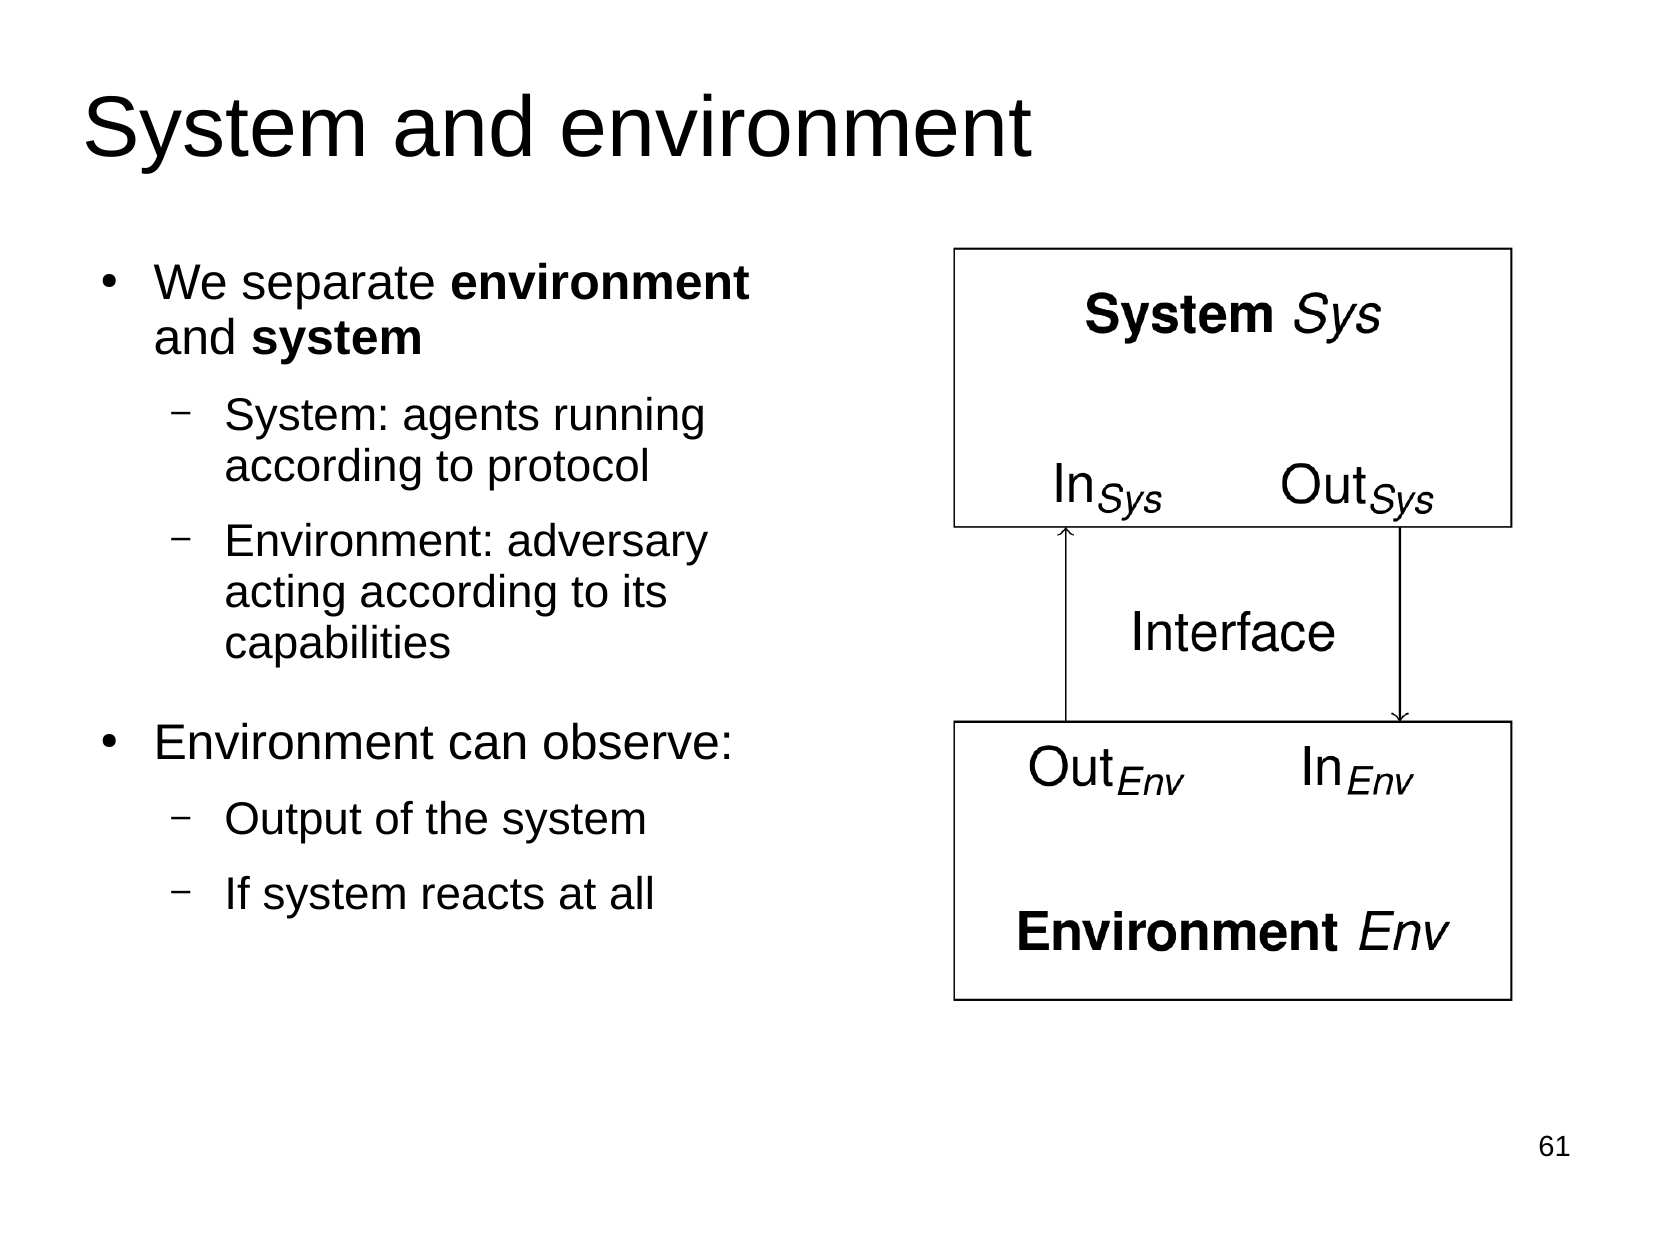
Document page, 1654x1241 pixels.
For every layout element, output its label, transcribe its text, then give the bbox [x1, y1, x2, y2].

list We separate environment and system System: agents running according to protocol Environment: adversary acting according to its capabilities Environment can observe: Output of the system If system reacts at all [82, 253, 809, 1118]
picture [939, 224, 1536, 1026]
title System and environment [82, 49, 1571, 204]
